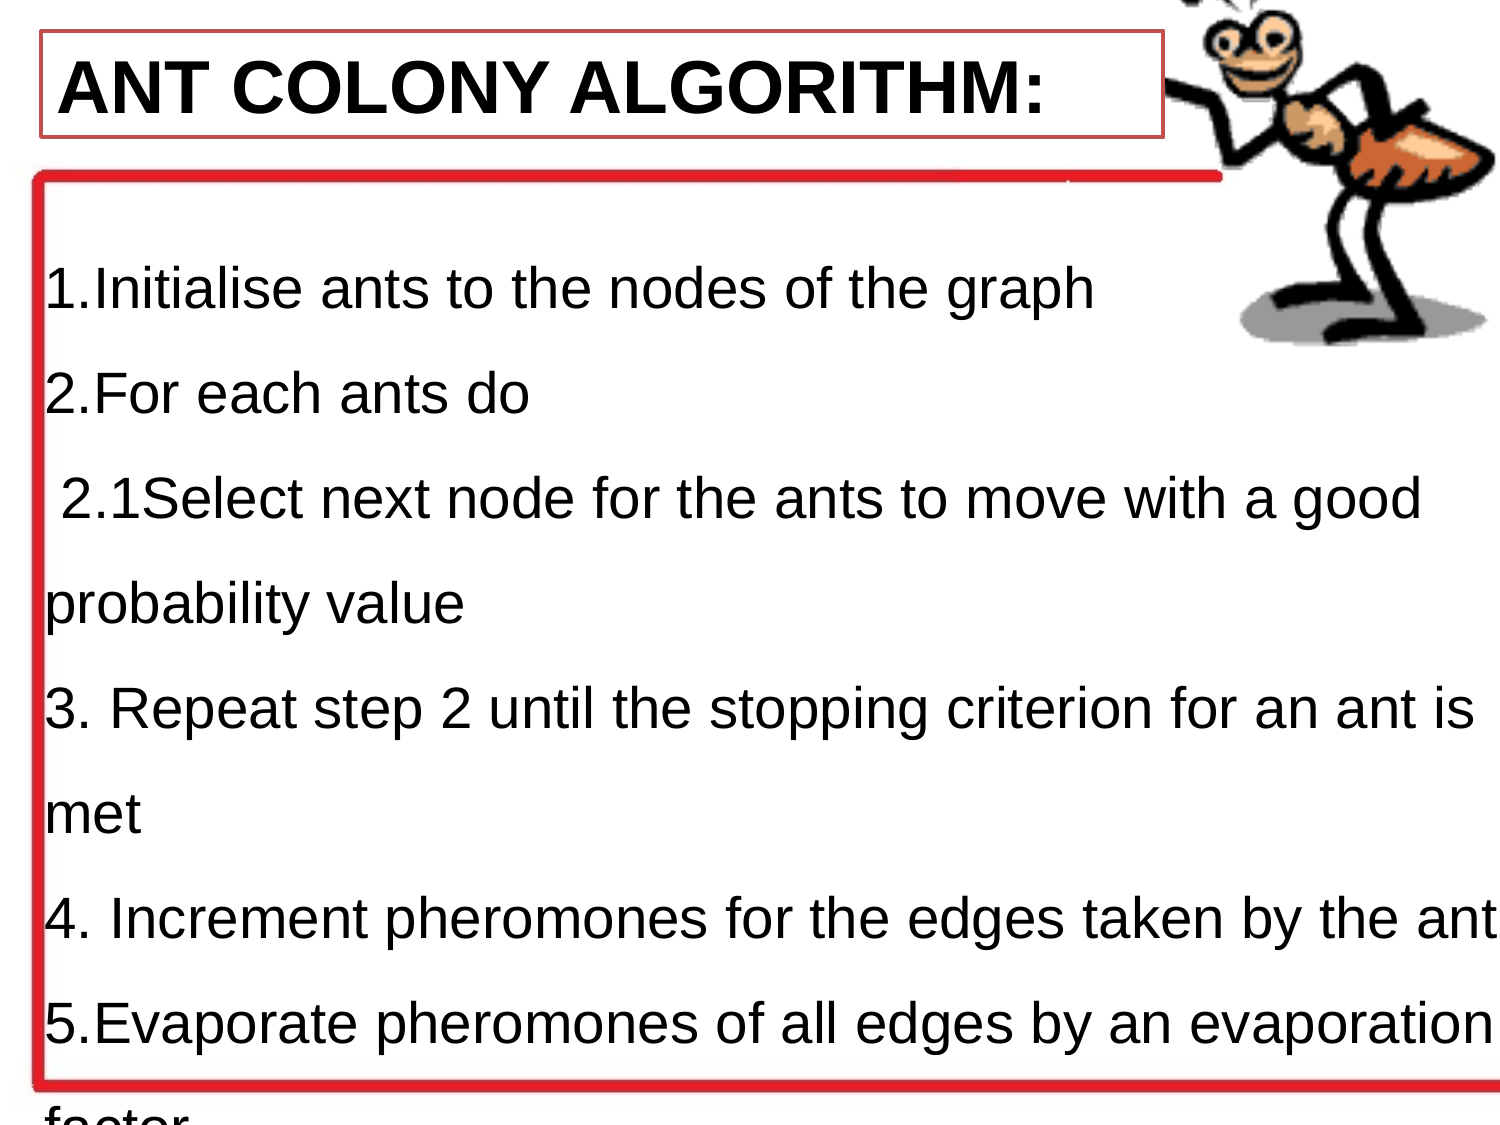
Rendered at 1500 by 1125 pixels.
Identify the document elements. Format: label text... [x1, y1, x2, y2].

text_box ANT COLONY ALGORITHM: [41, 30, 1164, 137]
picture [0, 0, 1500, 1125]
text_box 1.Initialise ants to the nodes of the graph 2.For each ants do 2.1Select next node for the ants to move with a good probability value 3. Repeat step 2 until the stopping criterion for an ant is met 4. Increment pheromones for the edges taken by the ant 5.Evaporate pheromones of all edges by an evaporation factor 6.Repeat steps 2-5 till required solution is obtained [29, 208, 1500, 1125]
